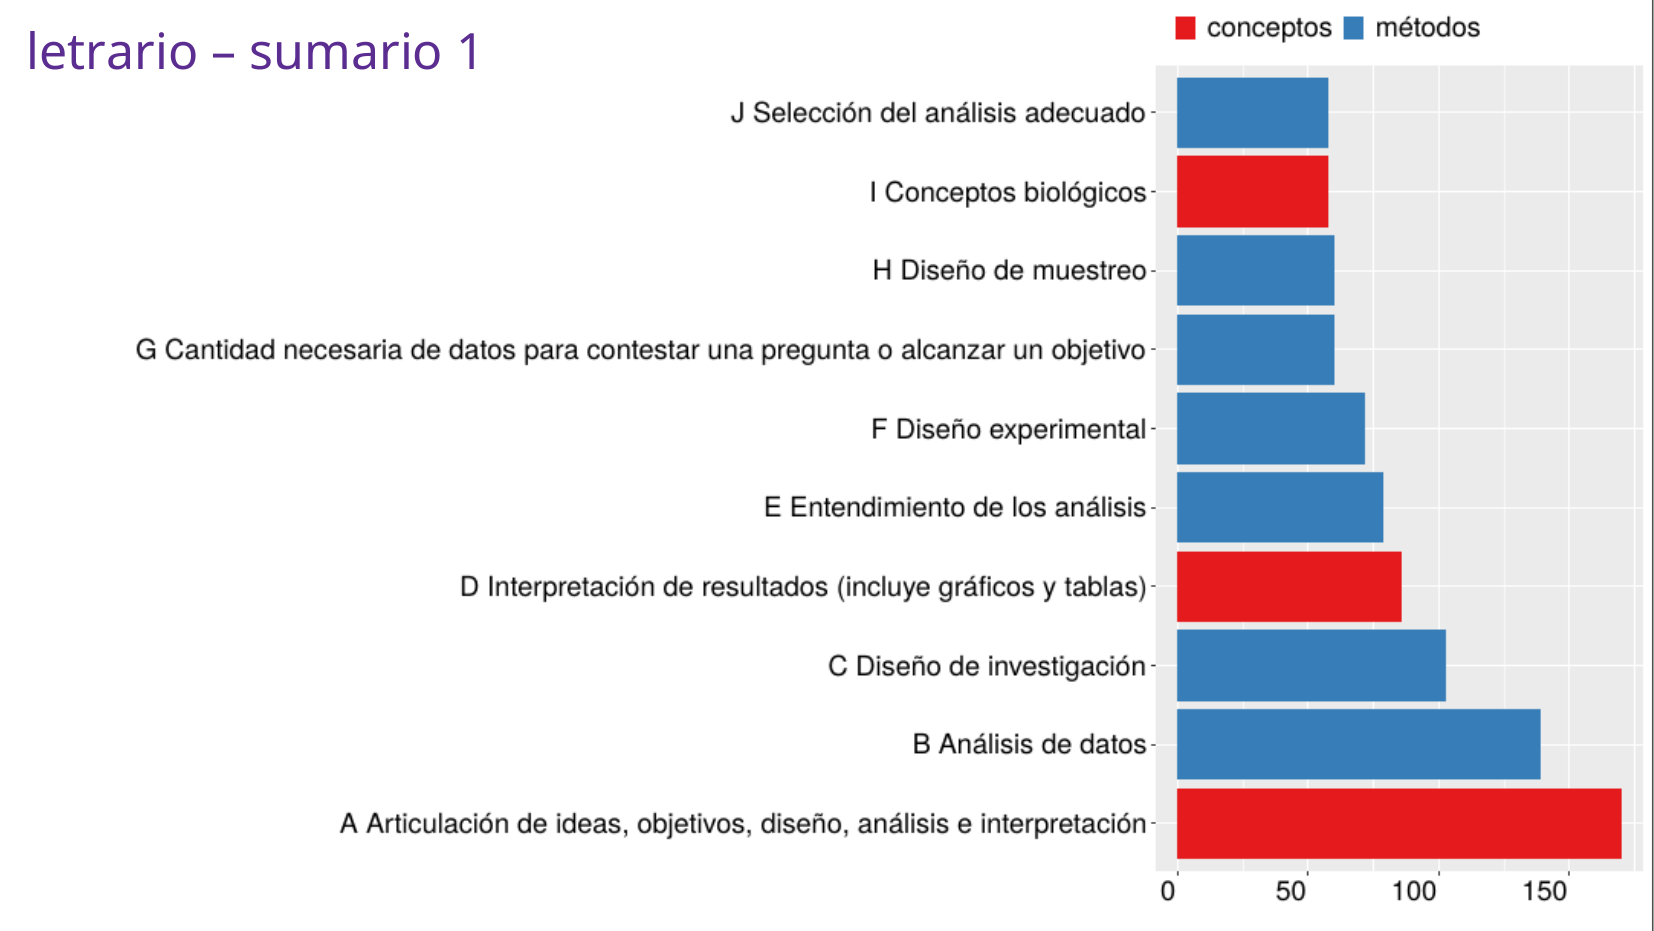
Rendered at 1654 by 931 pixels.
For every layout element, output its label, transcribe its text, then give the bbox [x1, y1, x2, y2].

text_box letrario – sumario 1 [11, 11, 491, 87]
picture [108, 0, 1654, 931]
